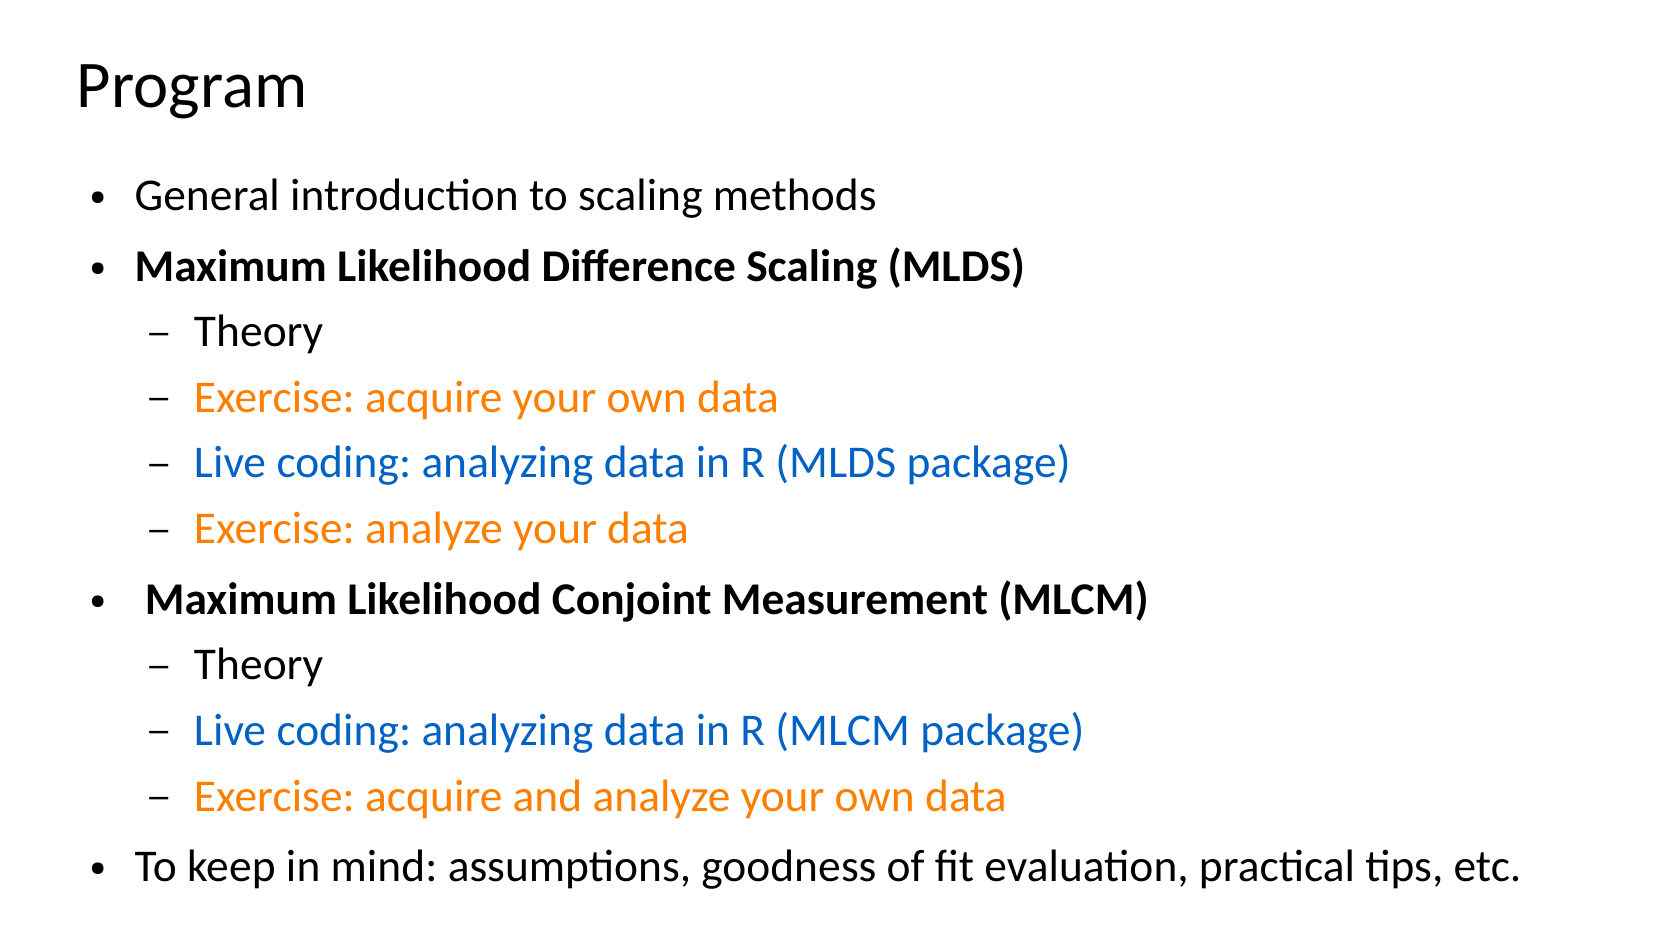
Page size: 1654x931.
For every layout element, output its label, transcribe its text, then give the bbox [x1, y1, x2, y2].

title Program [76, 13, 1565, 169]
list General introduction to scaling methods Maximum Likelihood Difference Scaling (MLDS) Theory Exercise: acquire your own data Live coding: analyzing data in R (MLDS package) Exercise: analyze your data Maximum Likelihood Conjoint Measurement (MLCM) Theory Live coding: analyzing data in R (MLCM package) Exercise: acquire and analyze your own data To keep in mind: assumptions, goodness of fit evaluation, practical tips, etc. [75, 176, 1564, 895]
